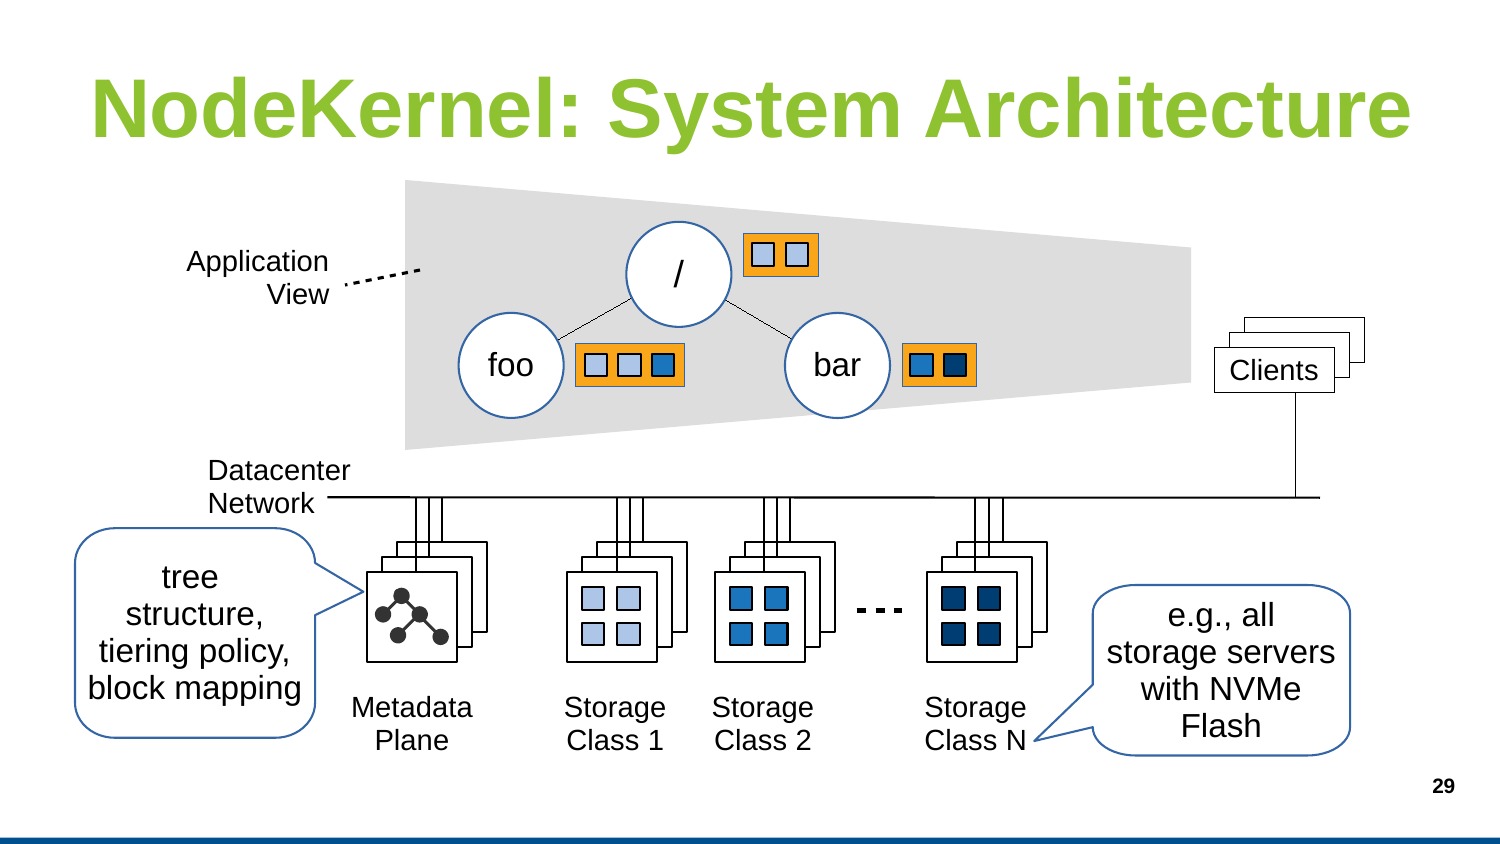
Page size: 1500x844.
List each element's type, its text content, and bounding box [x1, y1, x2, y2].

text_box / [626, 221, 732, 327]
text_box e.g., all storage servers with NVMe Flash [1034, 585, 1351, 756]
text_box Clients [1214, 347, 1335, 393]
title NodeKernel: System Architecture [75, 33, 1456, 175]
text_box foo [458, 312, 564, 418]
text_box Storage Class 2 [696, 683, 830, 765]
text_box [566, 542, 687, 663]
text_box Application View [171, 237, 345, 351]
text_box [1229, 317, 1365, 378]
text_box [405, 179, 1192, 451]
text_box tree structure, tiering policy, block mapping [75, 528, 364, 738]
text_box Storage Class 1 [549, 683, 682, 765]
text_box Storage Class N [909, 683, 1043, 765]
text_box [927, 542, 1048, 663]
text_box Datacenter Network [192, 446, 377, 527]
text_box [714, 542, 835, 663]
text_box [366, 542, 487, 663]
text_box bar [784, 312, 891, 418]
text_box Metadata Plane [336, 683, 514, 765]
